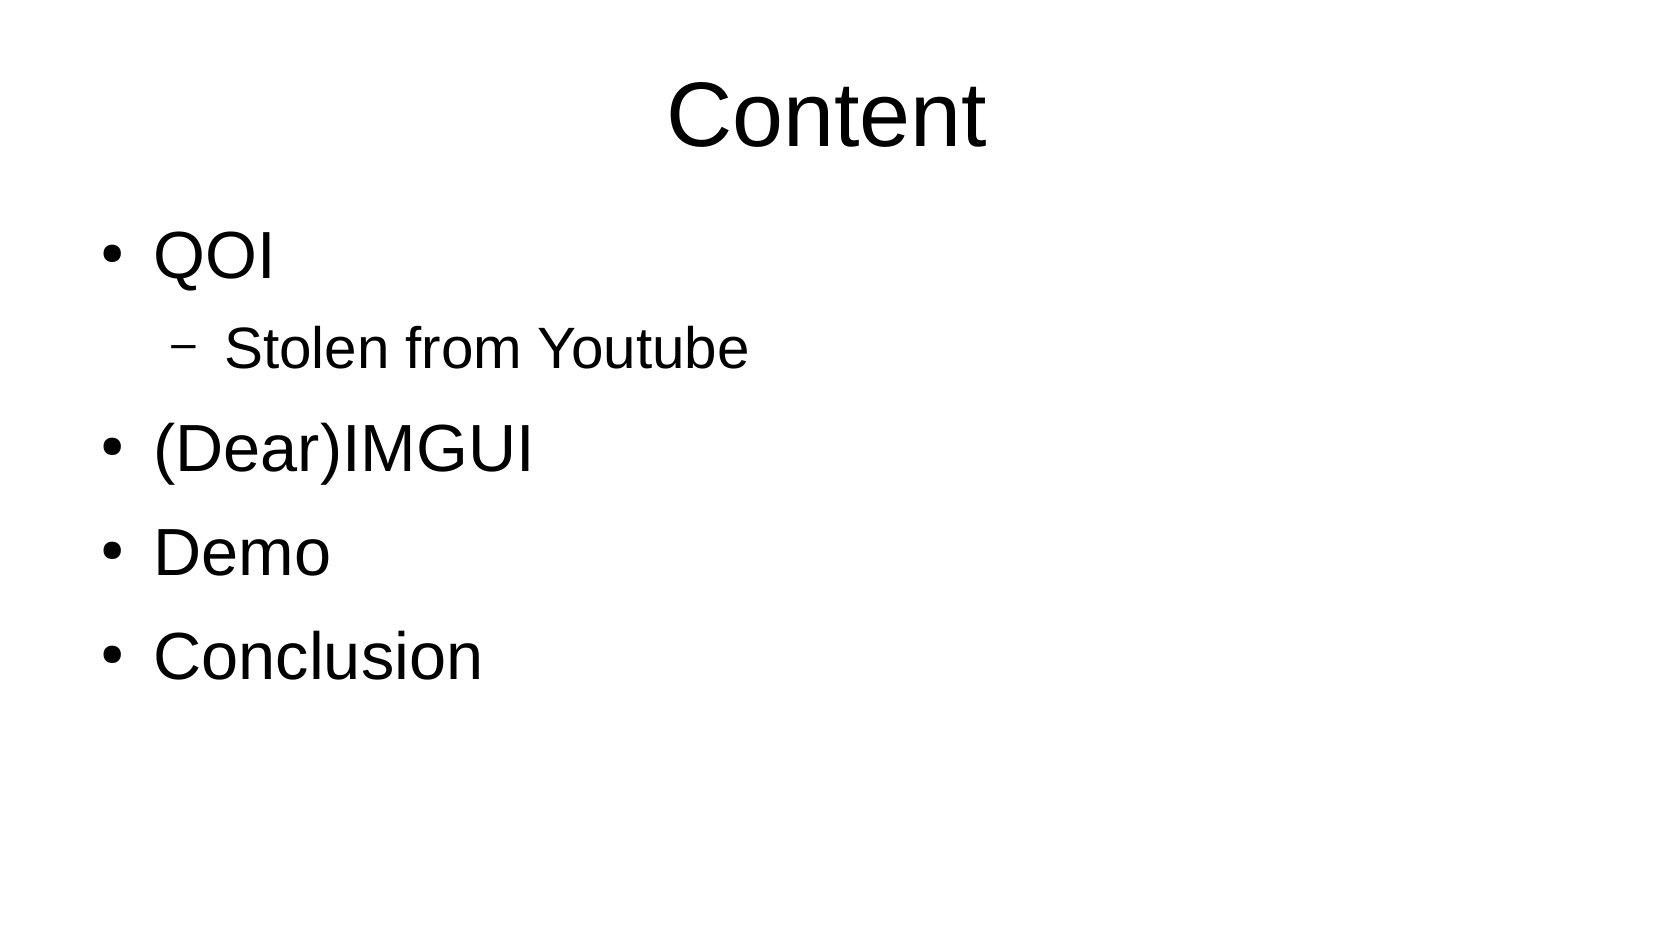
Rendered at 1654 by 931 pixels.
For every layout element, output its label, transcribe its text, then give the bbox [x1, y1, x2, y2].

list QOI Stolen from Youtube (Dear)IMGUI Demo Conclusion [82, 217, 1571, 758]
title Content [82, 37, 1571, 193]
